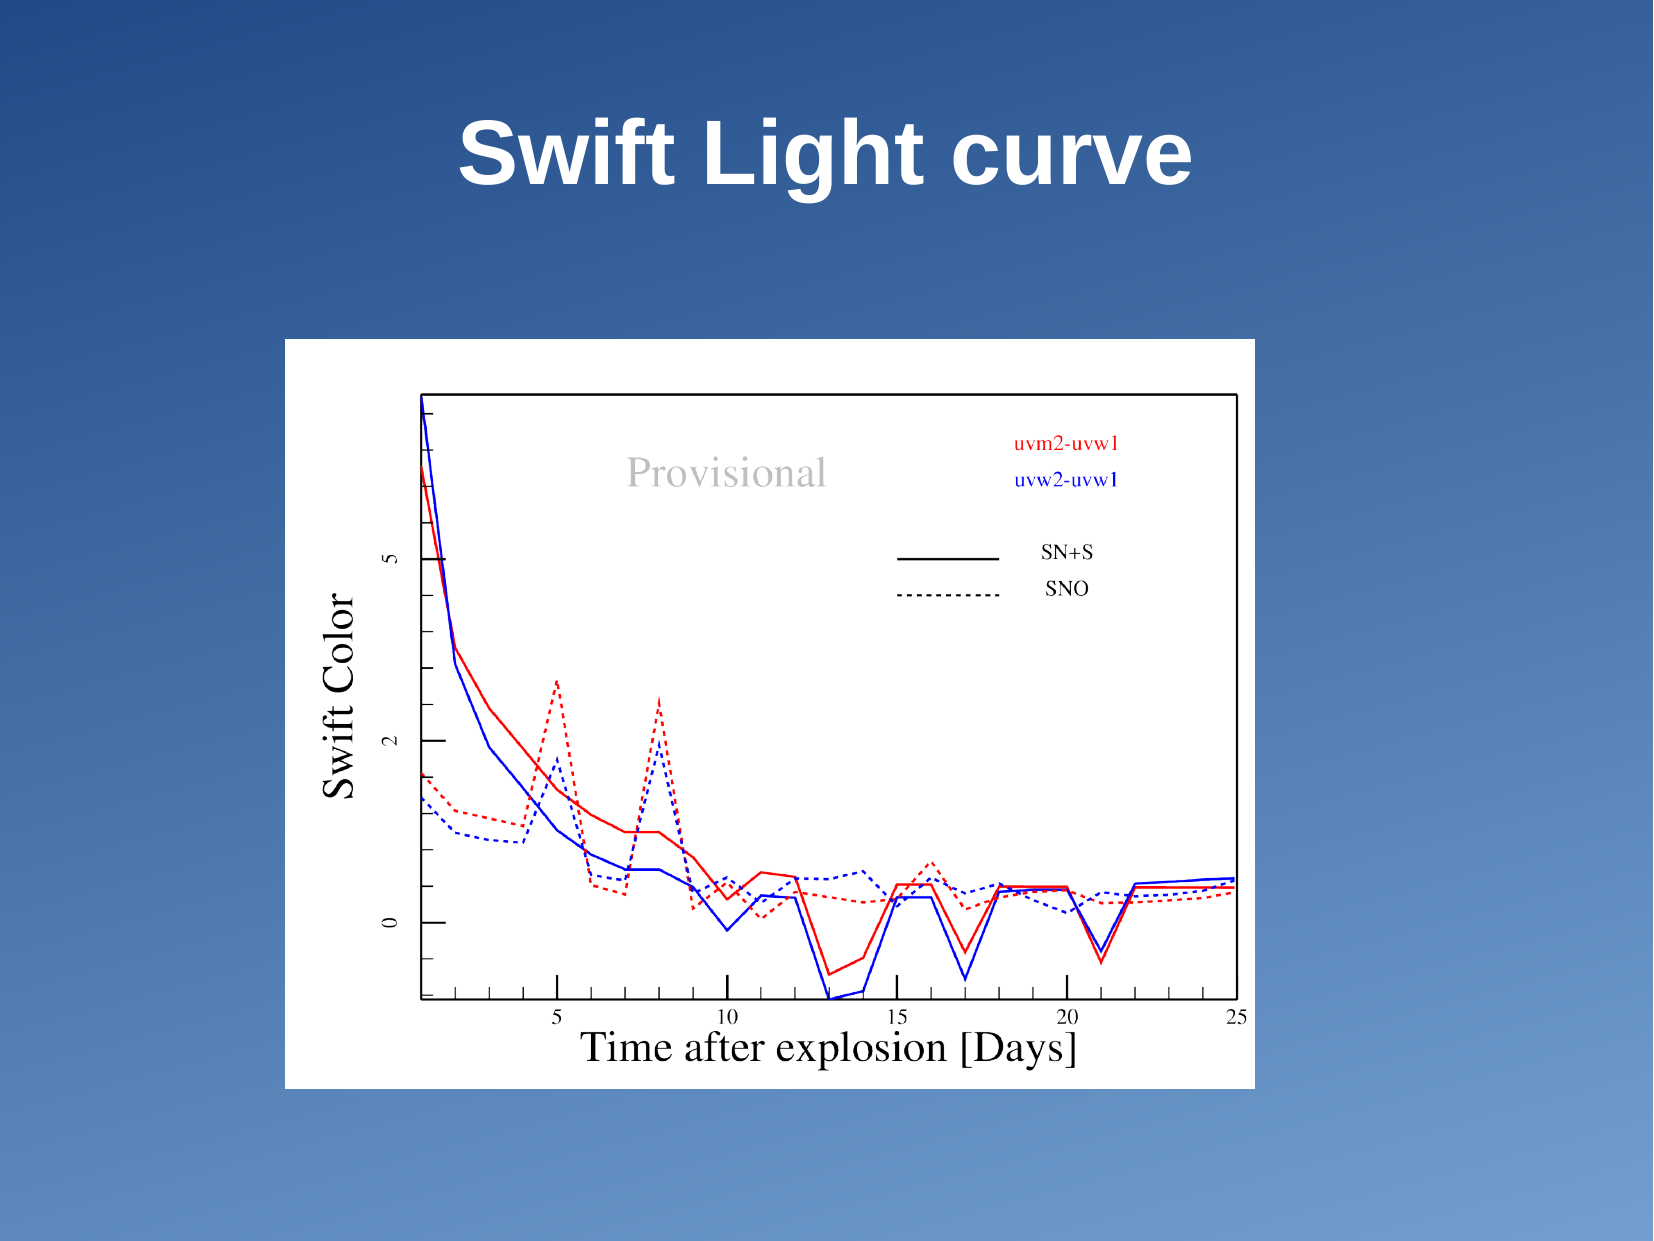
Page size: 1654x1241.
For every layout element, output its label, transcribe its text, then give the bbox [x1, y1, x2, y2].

title Swift Light curve [82, 49, 1571, 257]
picture [284, 338, 1256, 1089]
